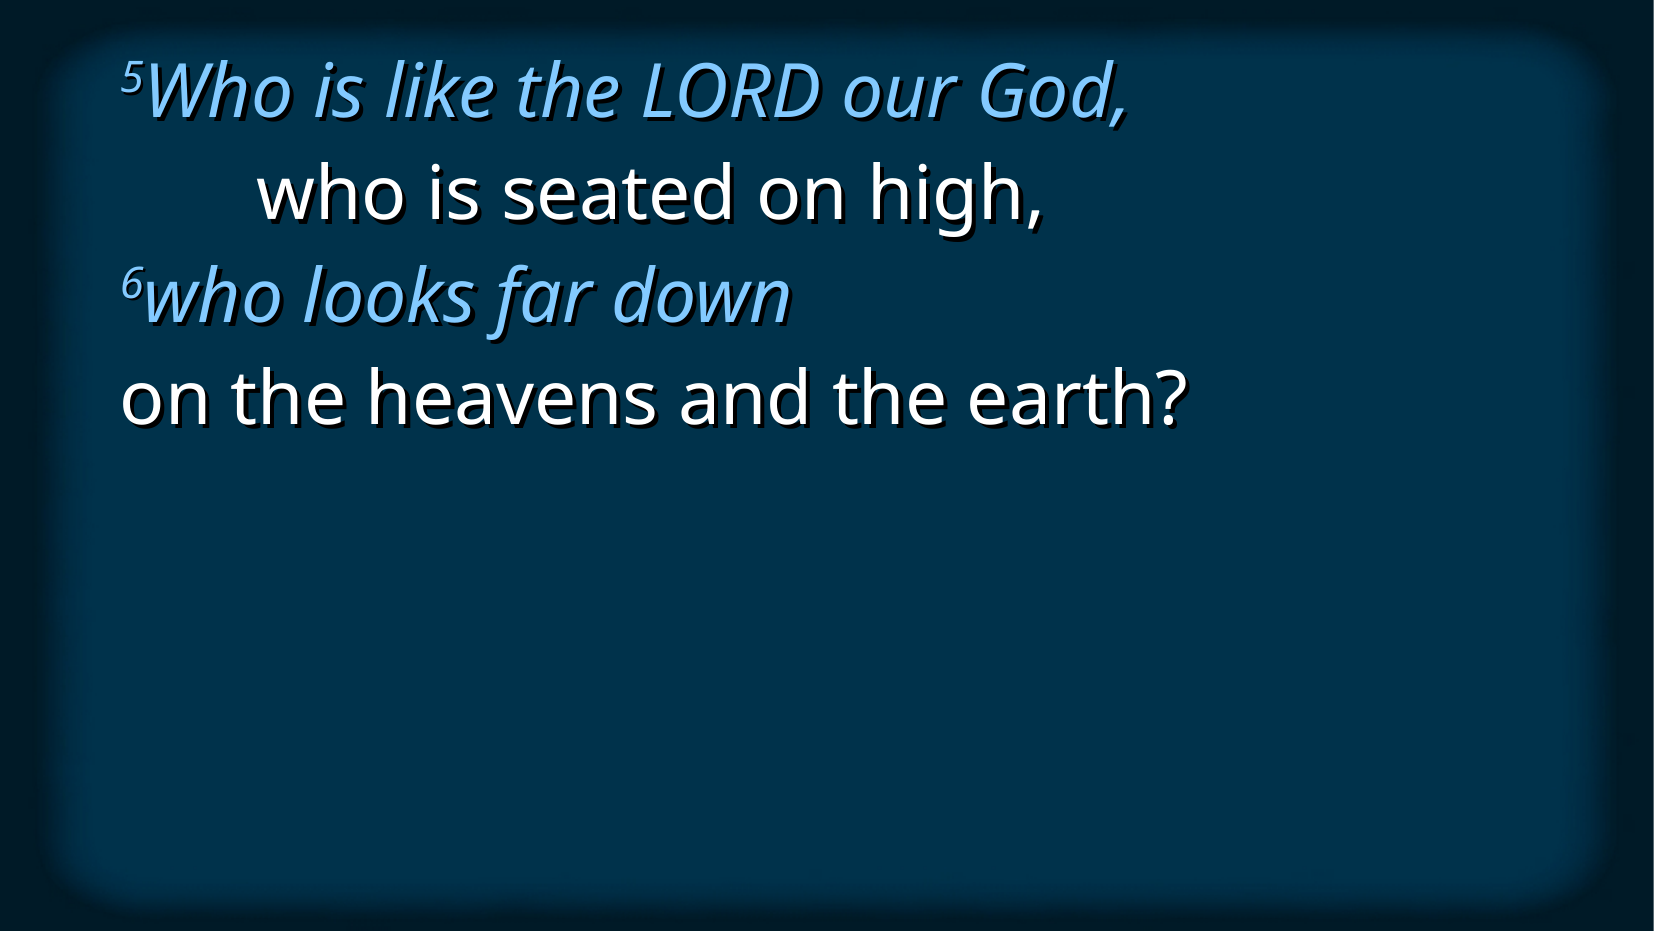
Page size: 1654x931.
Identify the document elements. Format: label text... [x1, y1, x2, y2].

picture [0, 0, 1654, 931]
text_box 5Who is like the LORD our God, who is seated on high, 6who looks far down on the heavens and the earth? [105, 30, 1561, 445]
